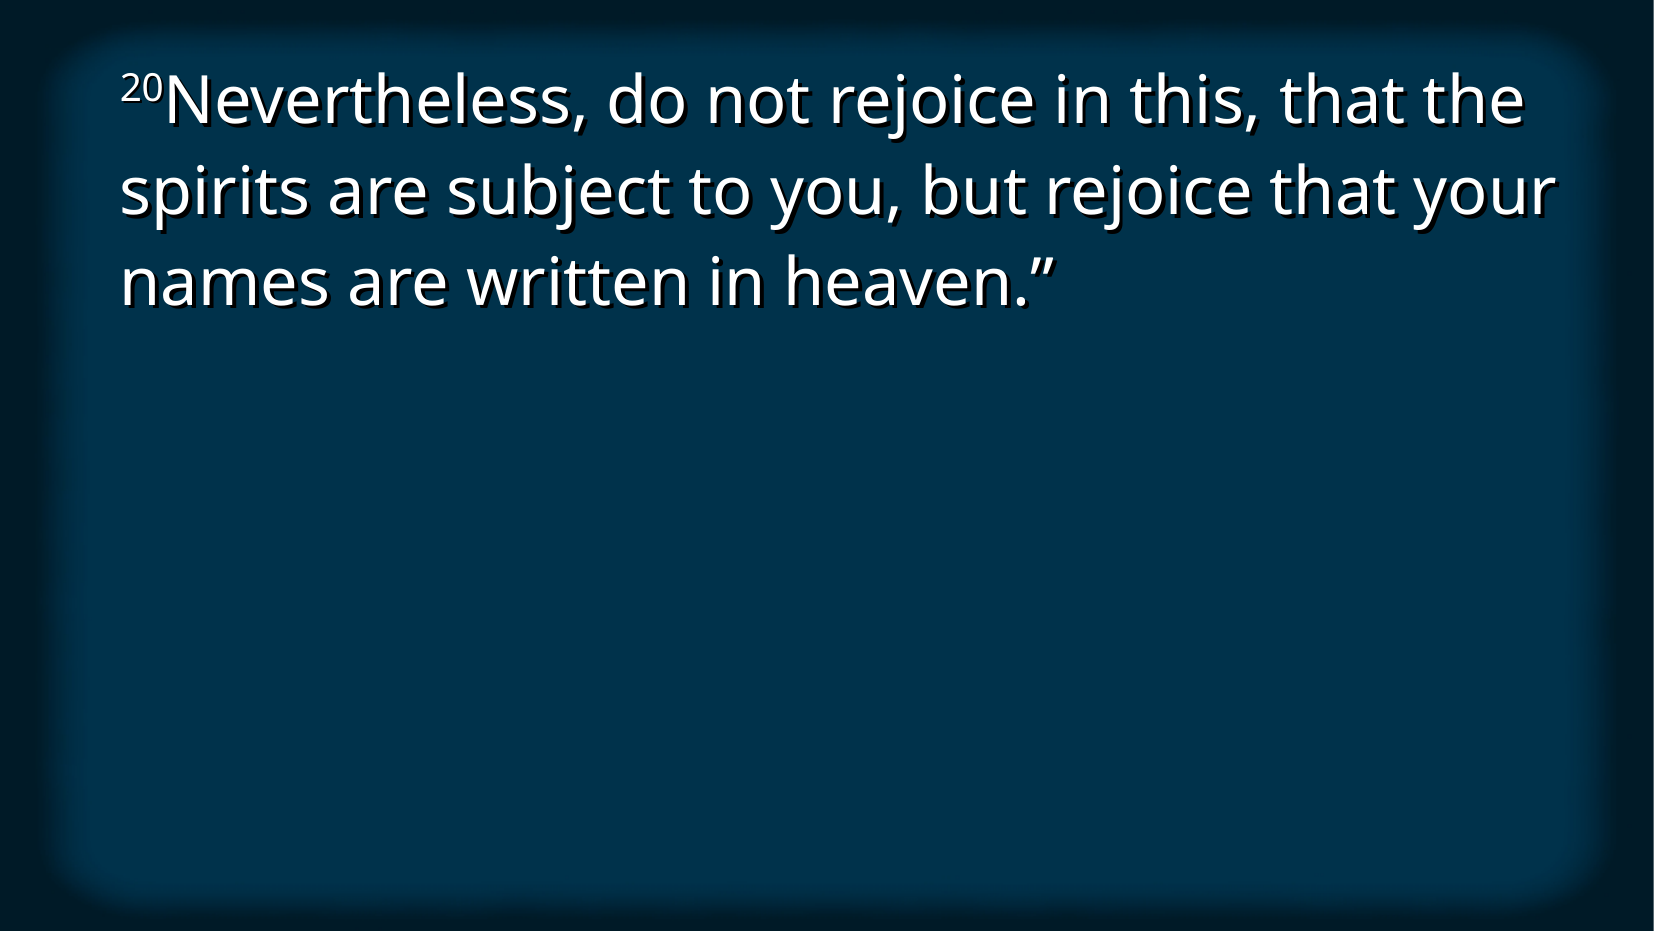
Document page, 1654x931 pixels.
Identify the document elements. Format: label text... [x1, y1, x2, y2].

text_box 20Nevertheless, do not rejoice in this, that the spirits are subject to you, but rejoice that your names are written in heaven.” [105, 45, 1576, 398]
picture [0, 0, 1654, 931]
